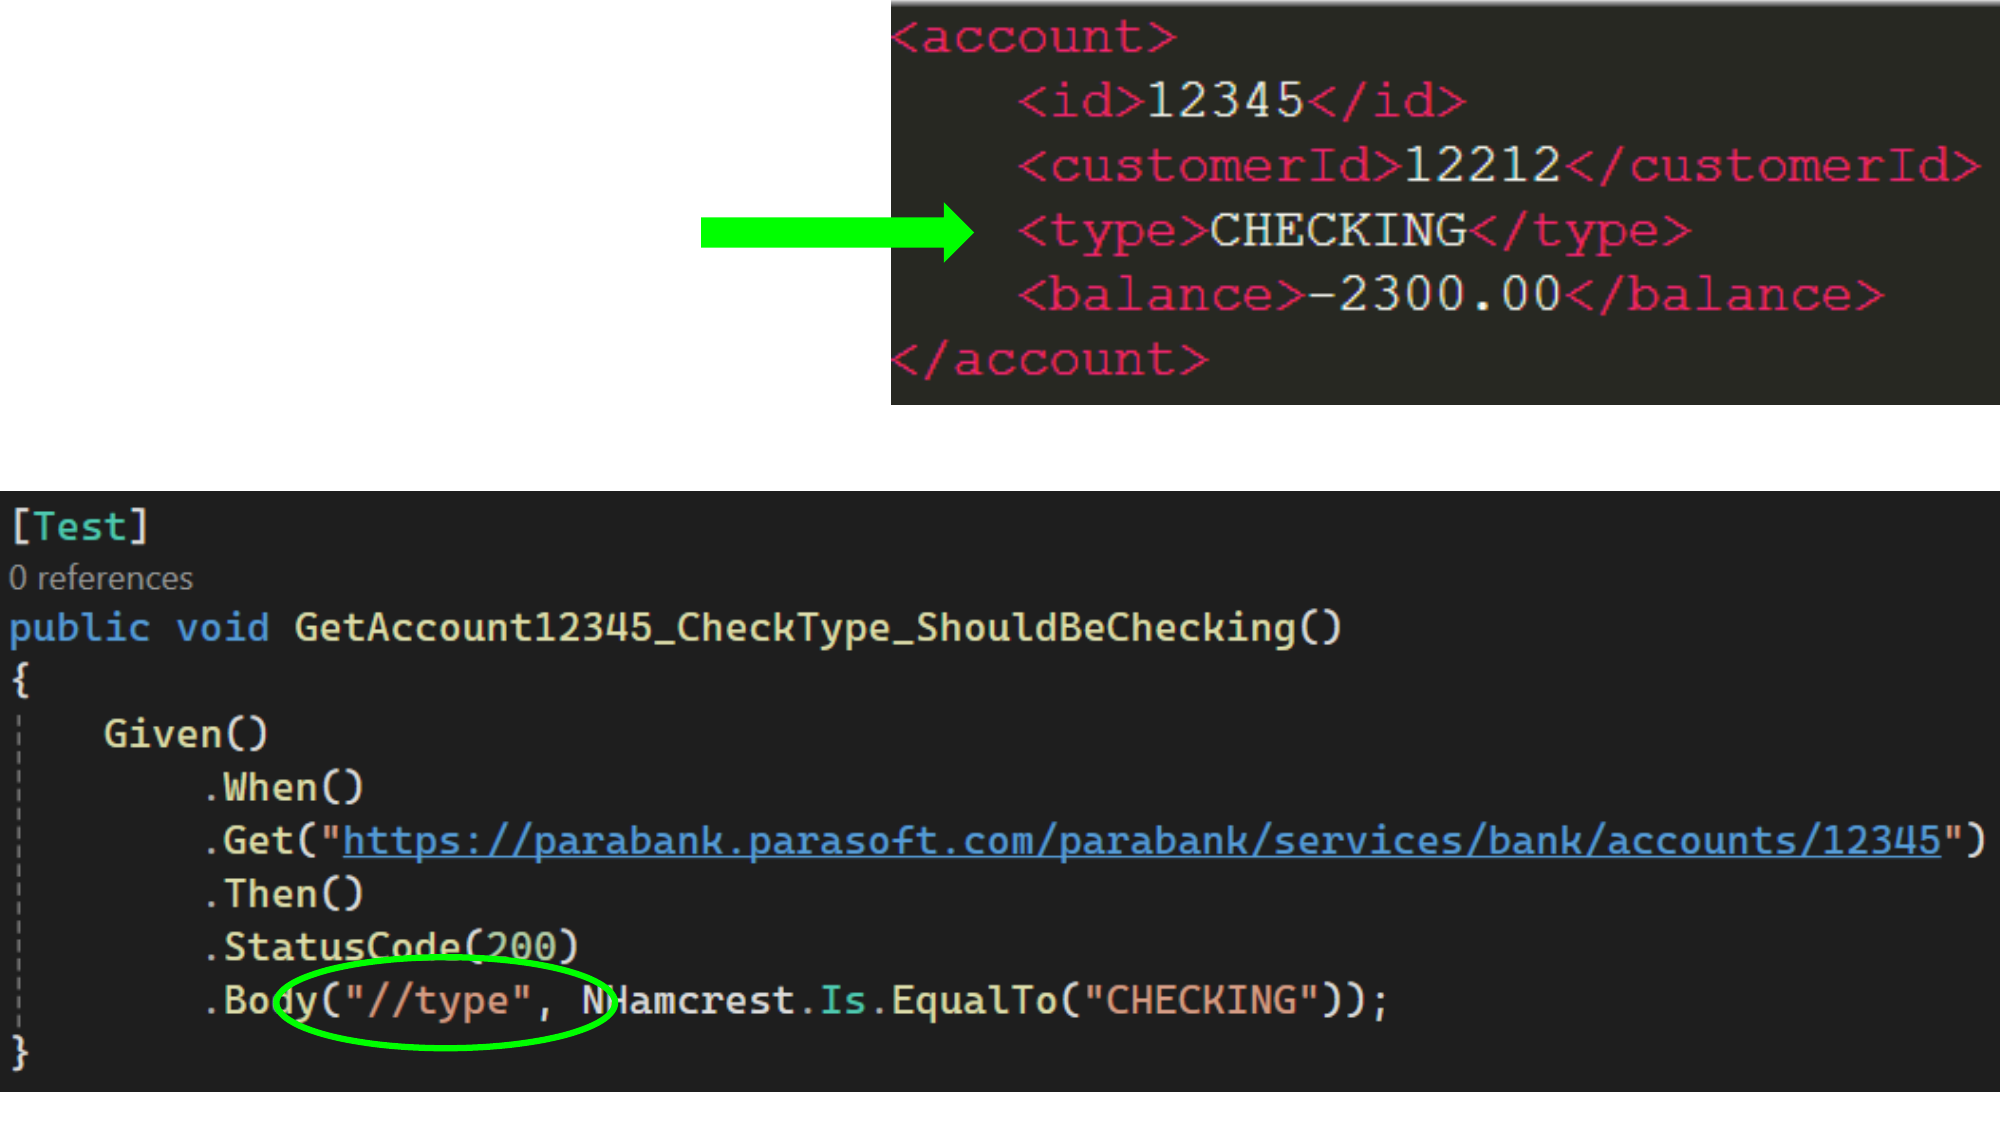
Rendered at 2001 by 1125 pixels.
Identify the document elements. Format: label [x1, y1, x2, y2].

picture [0, 491, 2000, 1092]
text_box [701, 202, 975, 263]
picture [891, 0, 2000, 405]
